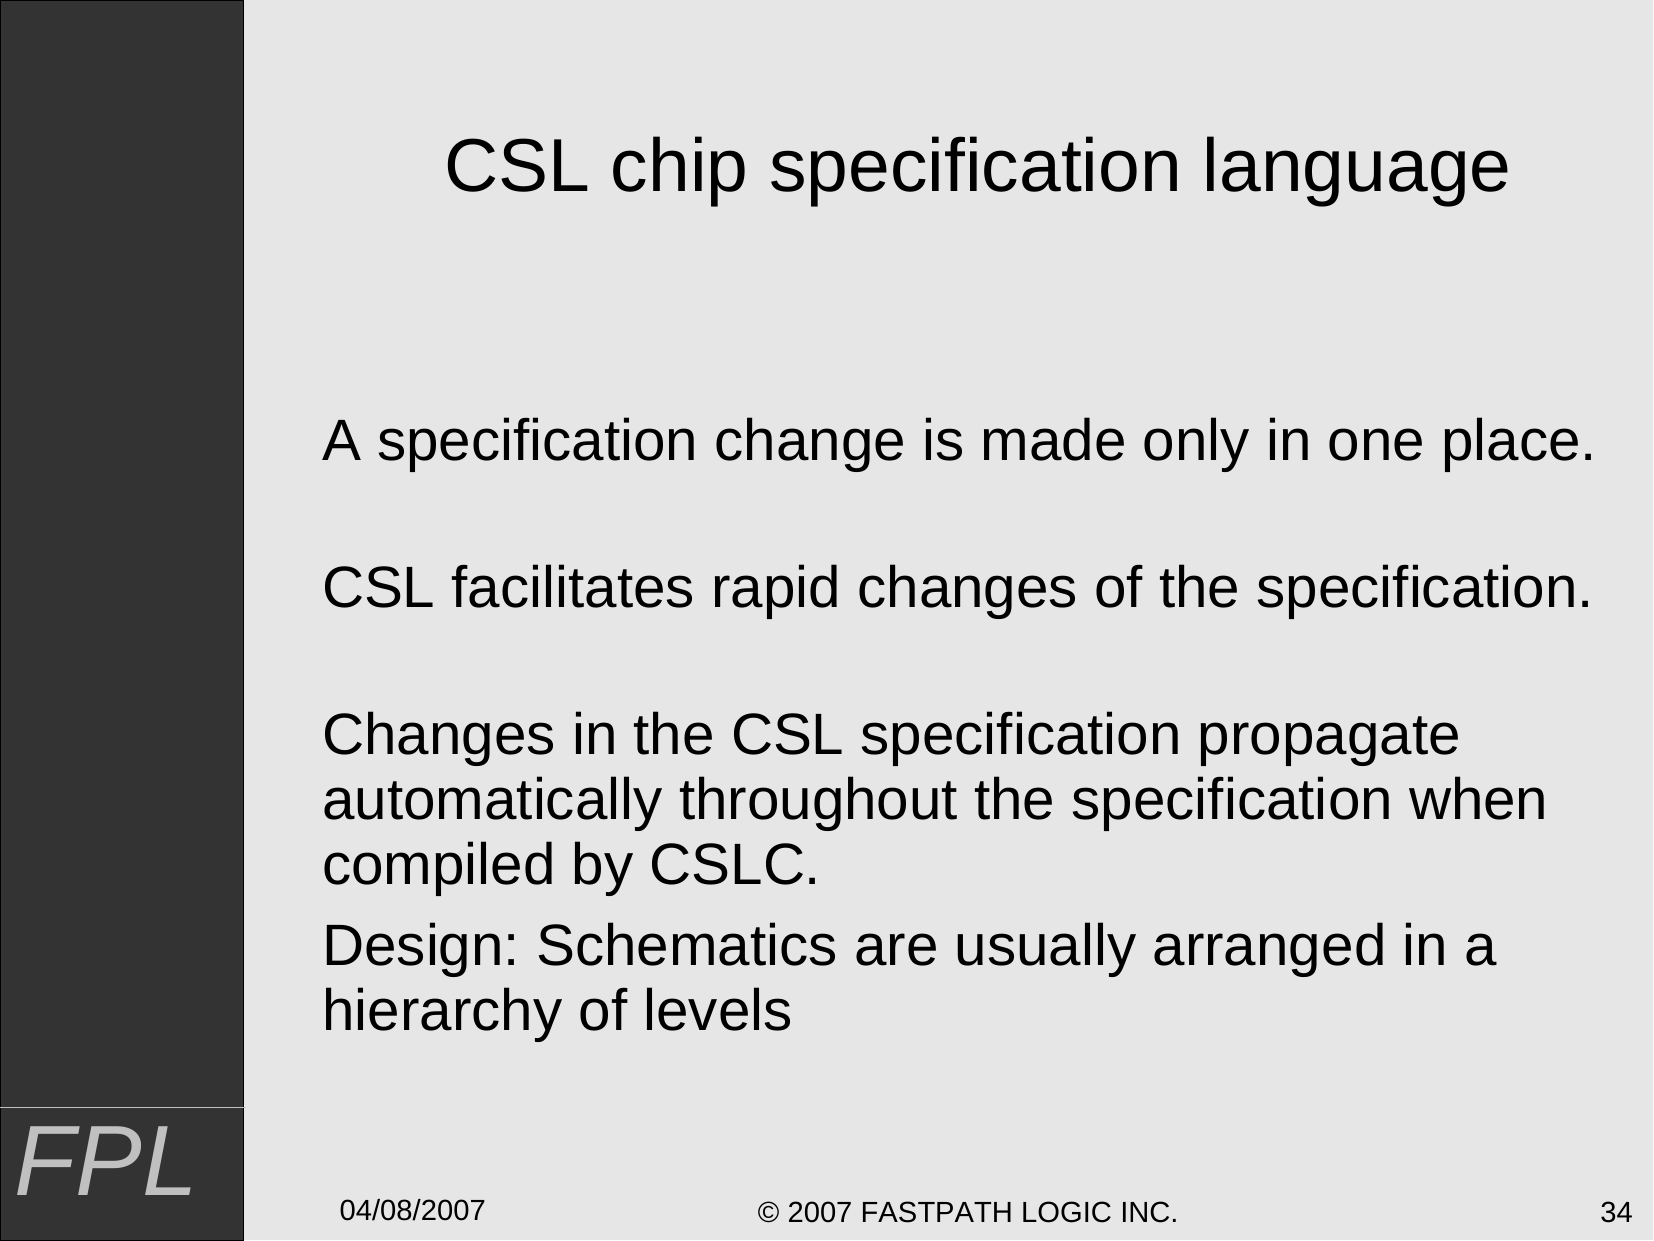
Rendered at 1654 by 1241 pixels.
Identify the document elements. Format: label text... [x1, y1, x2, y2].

subtitle A specification change is made only in one place. CSL facilitates rapid changes of the specification. Changes in the CSL specification propagate automatically throughout the specification when compiled by CSLC. Design: Schematics are usually arranged in a hierarchy of levels [322, 280, 1635, 1172]
title CSL chip specification language [427, 64, 1530, 266]
